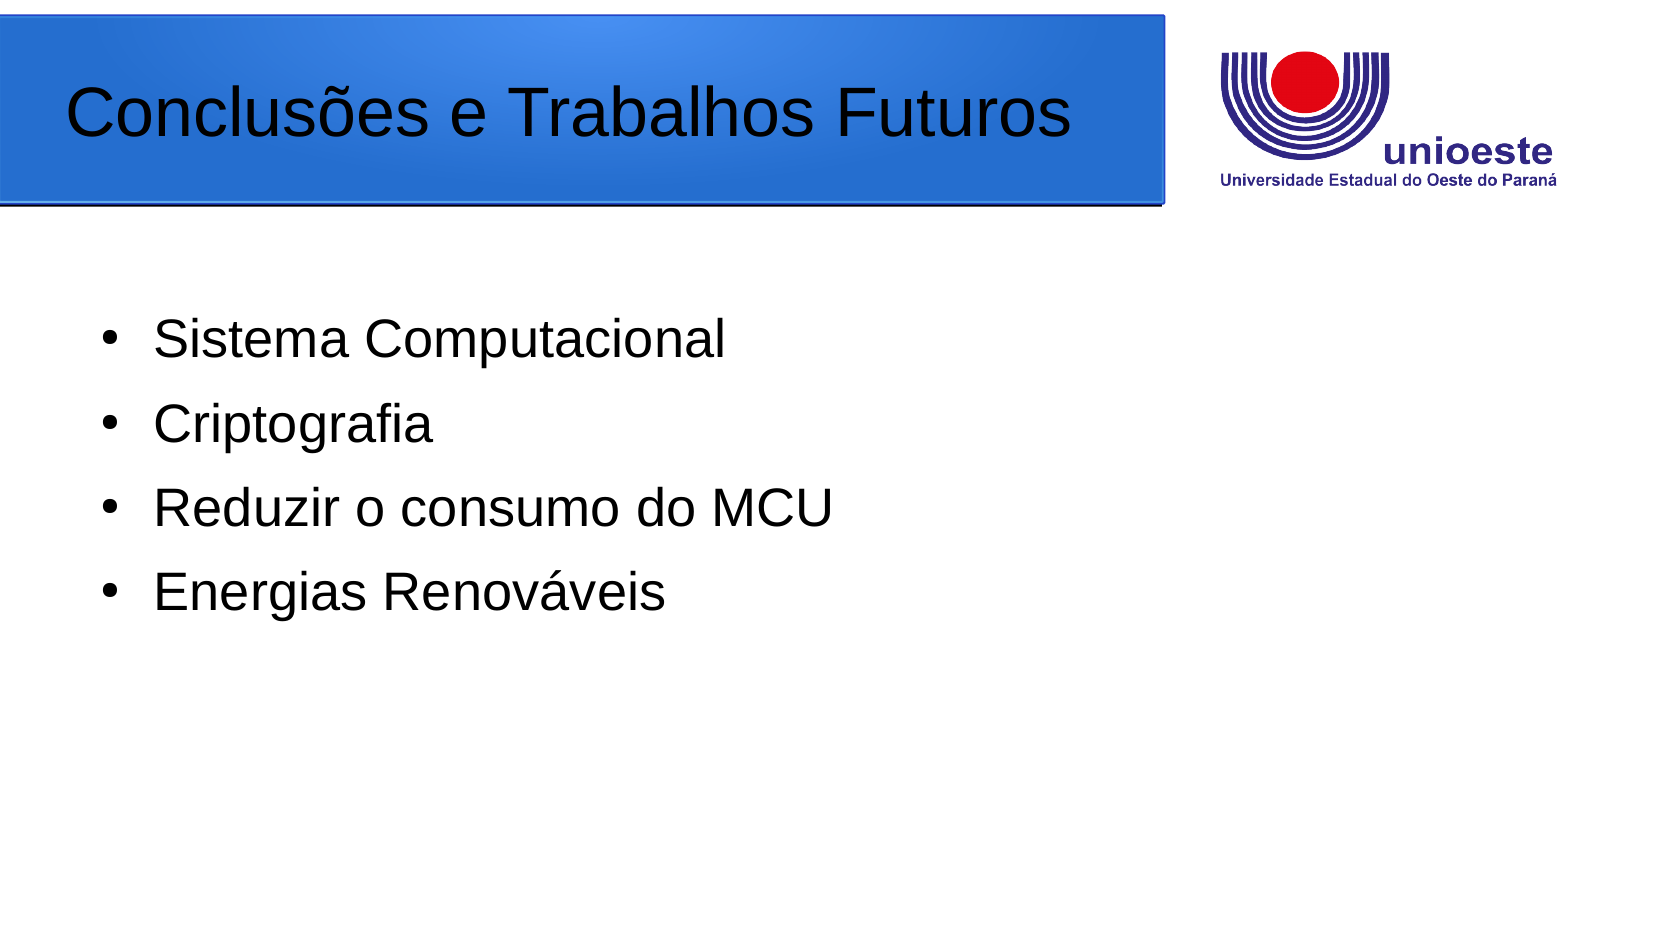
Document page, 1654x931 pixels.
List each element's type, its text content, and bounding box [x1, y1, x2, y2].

title Conclusões e Trabalhos Futuros [64, 42, 1117, 183]
picture [1169, 19, 1601, 201]
list Sistema Computacional Criptografia Reduzir o consumo do MCU Energias Renováveis [82, 224, 1571, 764]
